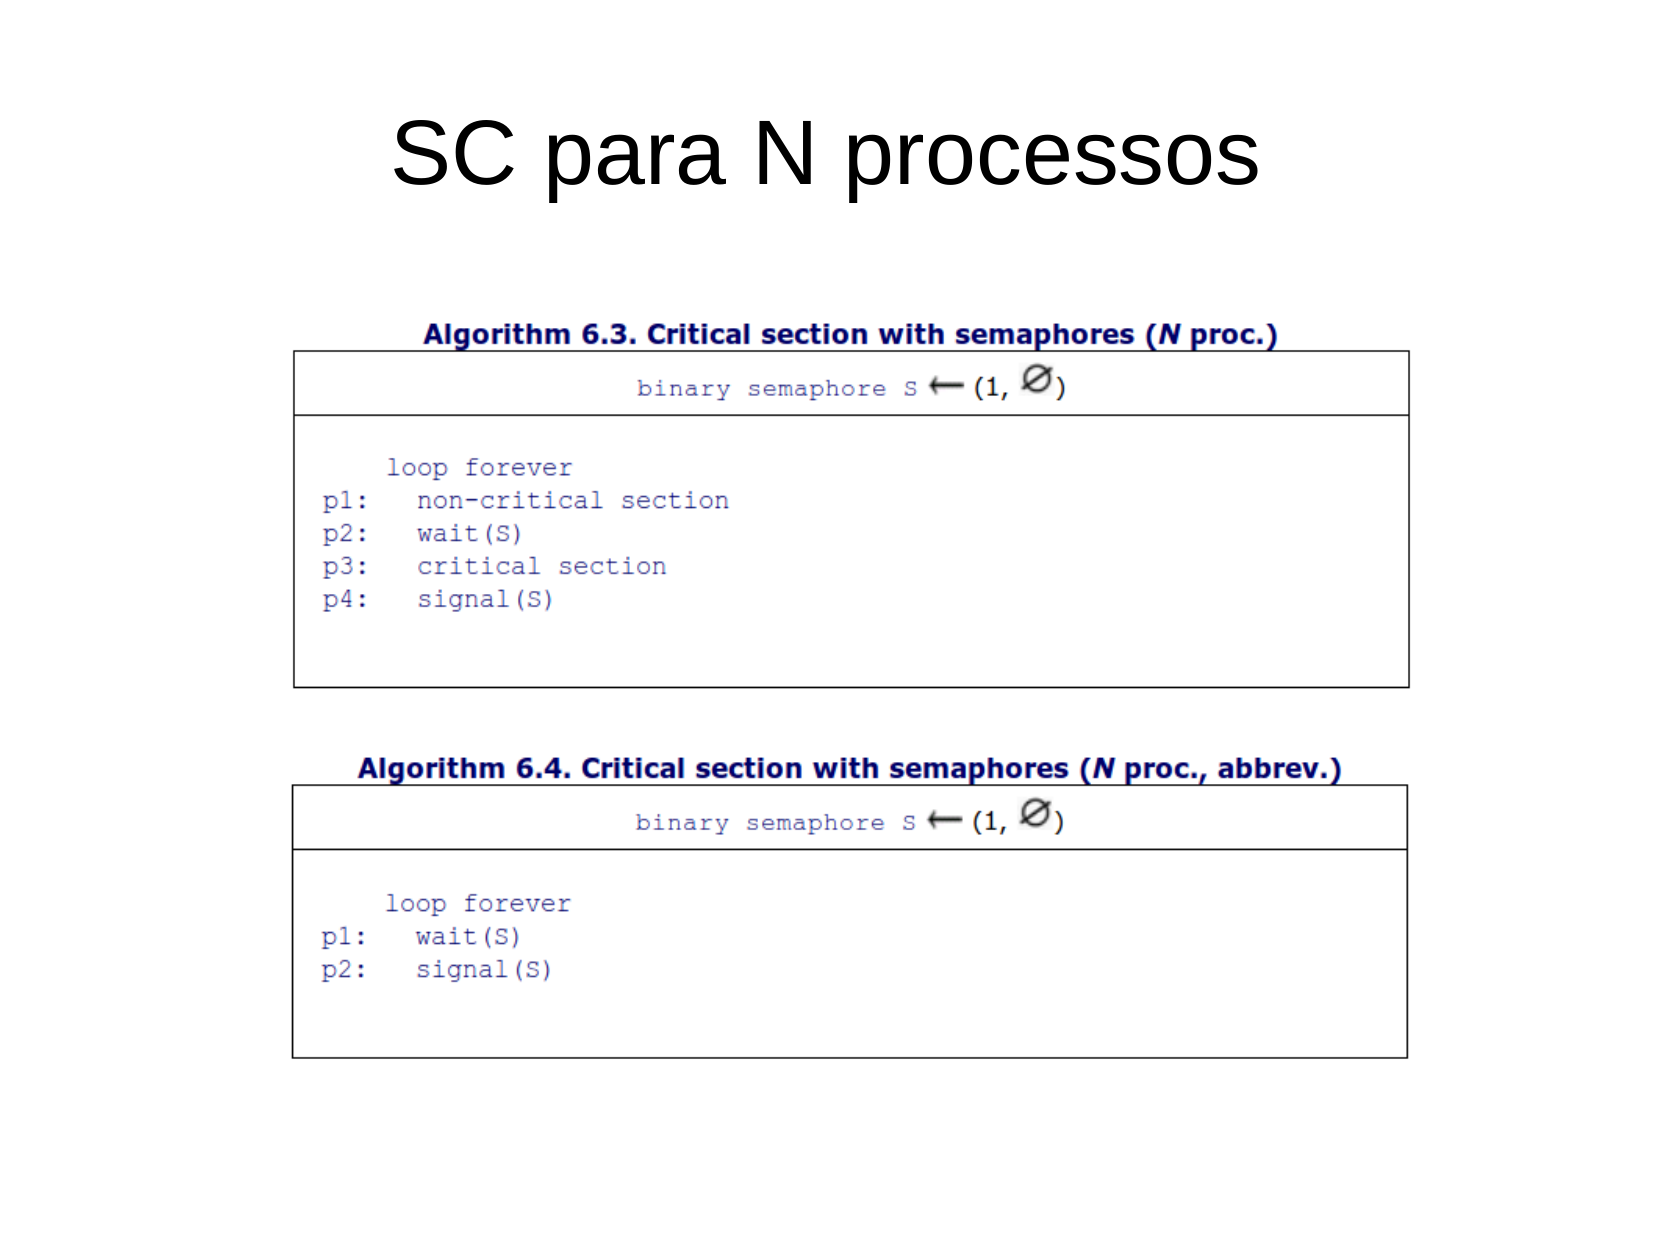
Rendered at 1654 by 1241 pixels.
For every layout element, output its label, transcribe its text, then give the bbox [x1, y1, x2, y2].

title SC para N processos [82, 49, 1571, 257]
picture [278, 736, 1424, 1070]
picture [270, 302, 1432, 712]
